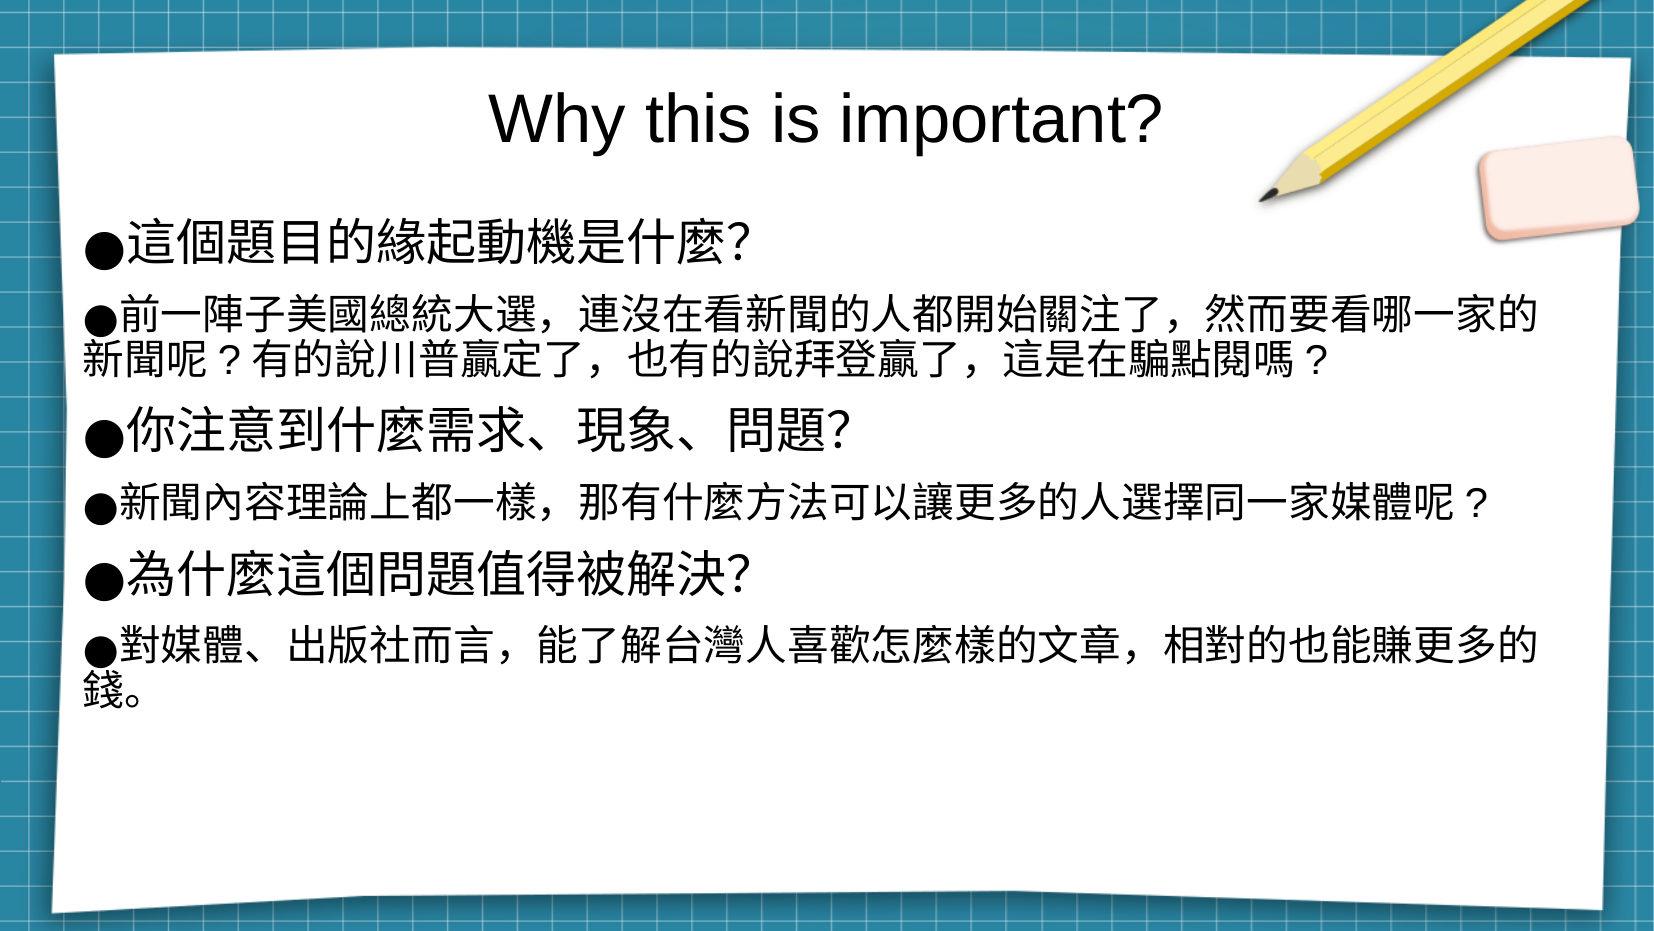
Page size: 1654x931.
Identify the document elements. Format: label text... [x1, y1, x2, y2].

text_box Why this is important? [82, 36, 1571, 193]
picture [0, 0, 1654, 931]
text_box 這個題目的緣起動機是什麼？ 前一陣子美國總統大選，連沒在看新聞的人都開始關注了，然而要看哪一家的新聞呢?有的說川普贏定了，也有的說拜登贏了，這是在騙點閱嗎? 你注意到什麼需求、現象、問題？ 新聞內容理論上都一樣，那有什麼方法可以讓更多的人選擇同一家媒體呢? 為什麼這個問題值得被解決？ 對媒體、出版社而言，能了解台灣人喜歡怎麼樣的文章，相對的也能賺更多的錢。 [82, 217, 1571, 757]
